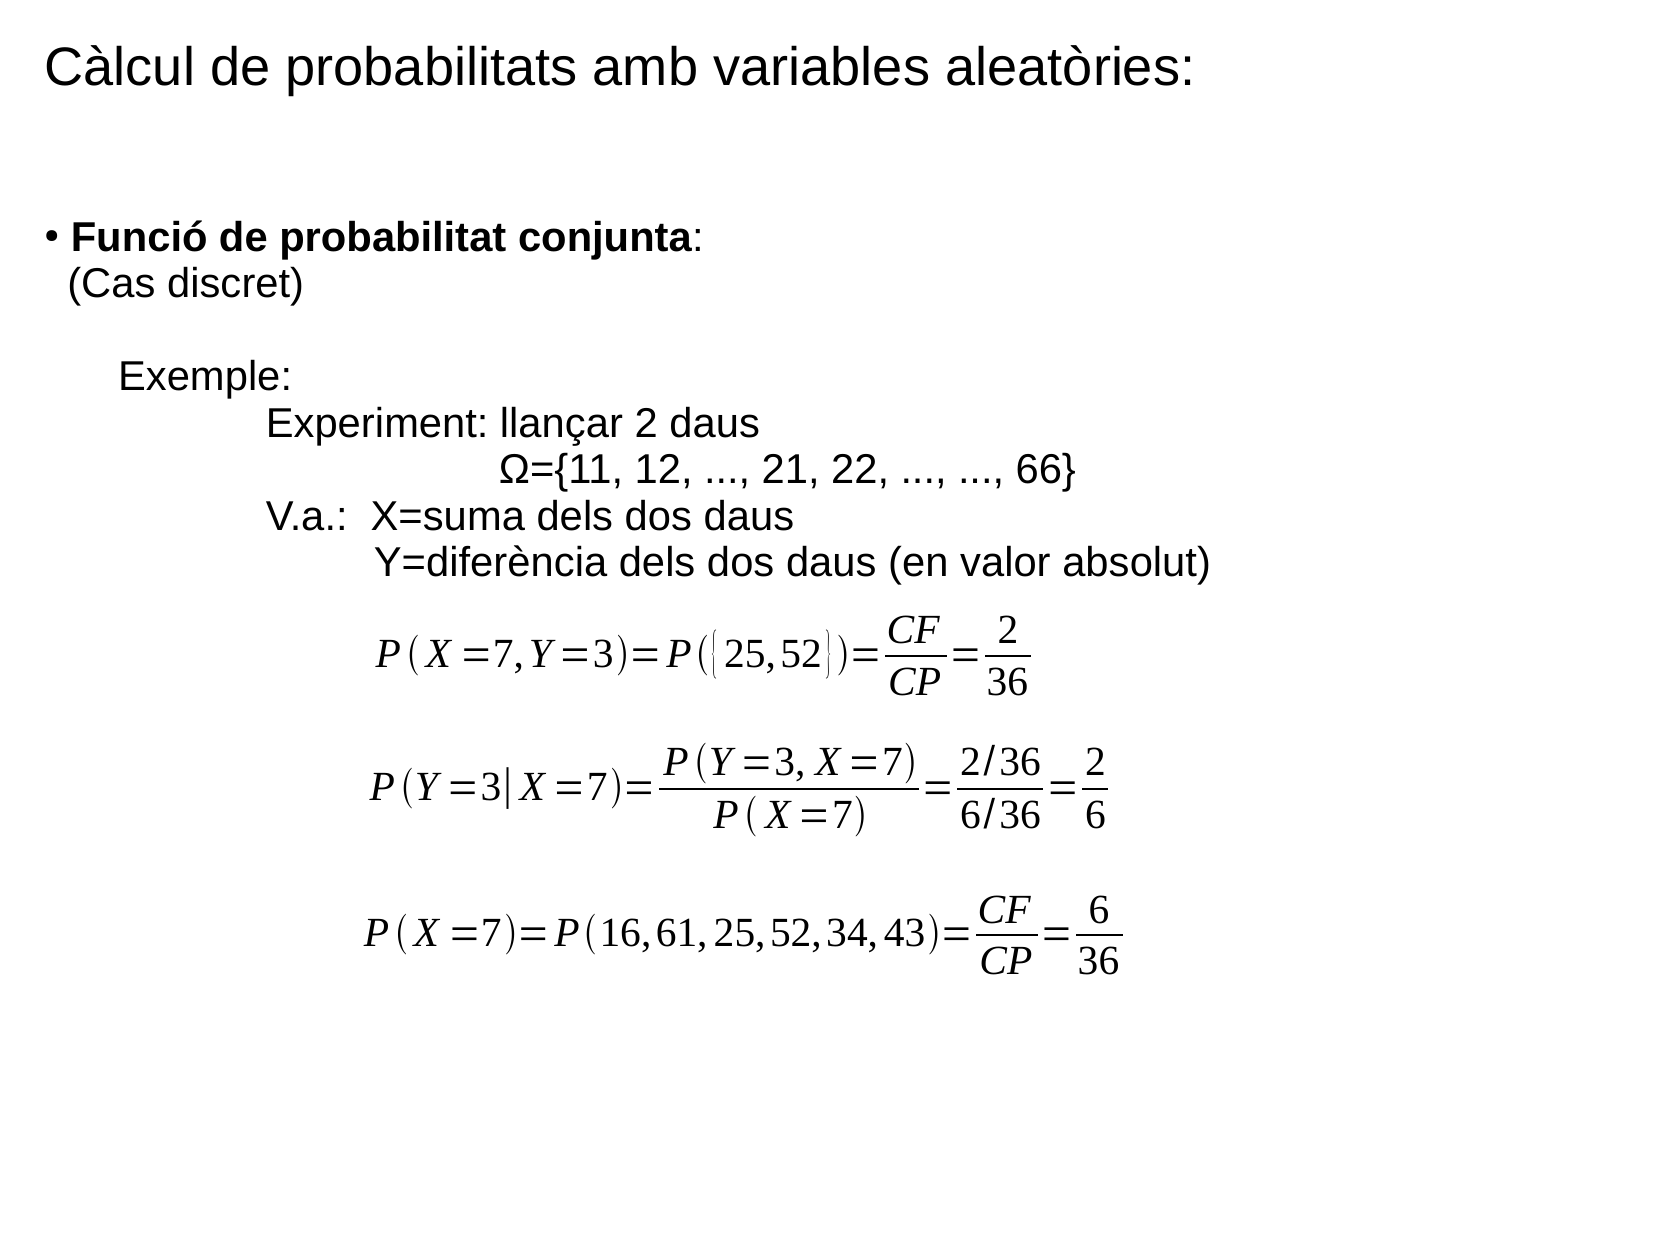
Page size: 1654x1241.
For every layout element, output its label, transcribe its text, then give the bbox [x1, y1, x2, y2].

text_box Càlcul de probabilitats amb variables aleatòries: Funció de probabilitat conjunta: (Cas discret) Exemple: Experiment: llançar 2 daus Ω={11, 12, ..., 21, 22, ..., ..., 66} V.a.: X=suma dels dos daus Y=diferència dels dos daus (en valor absolut) [29, 29, 1595, 784]
chart [360, 738, 1116, 839]
chart [366, 606, 1039, 706]
chart [354, 885, 1130, 985]
